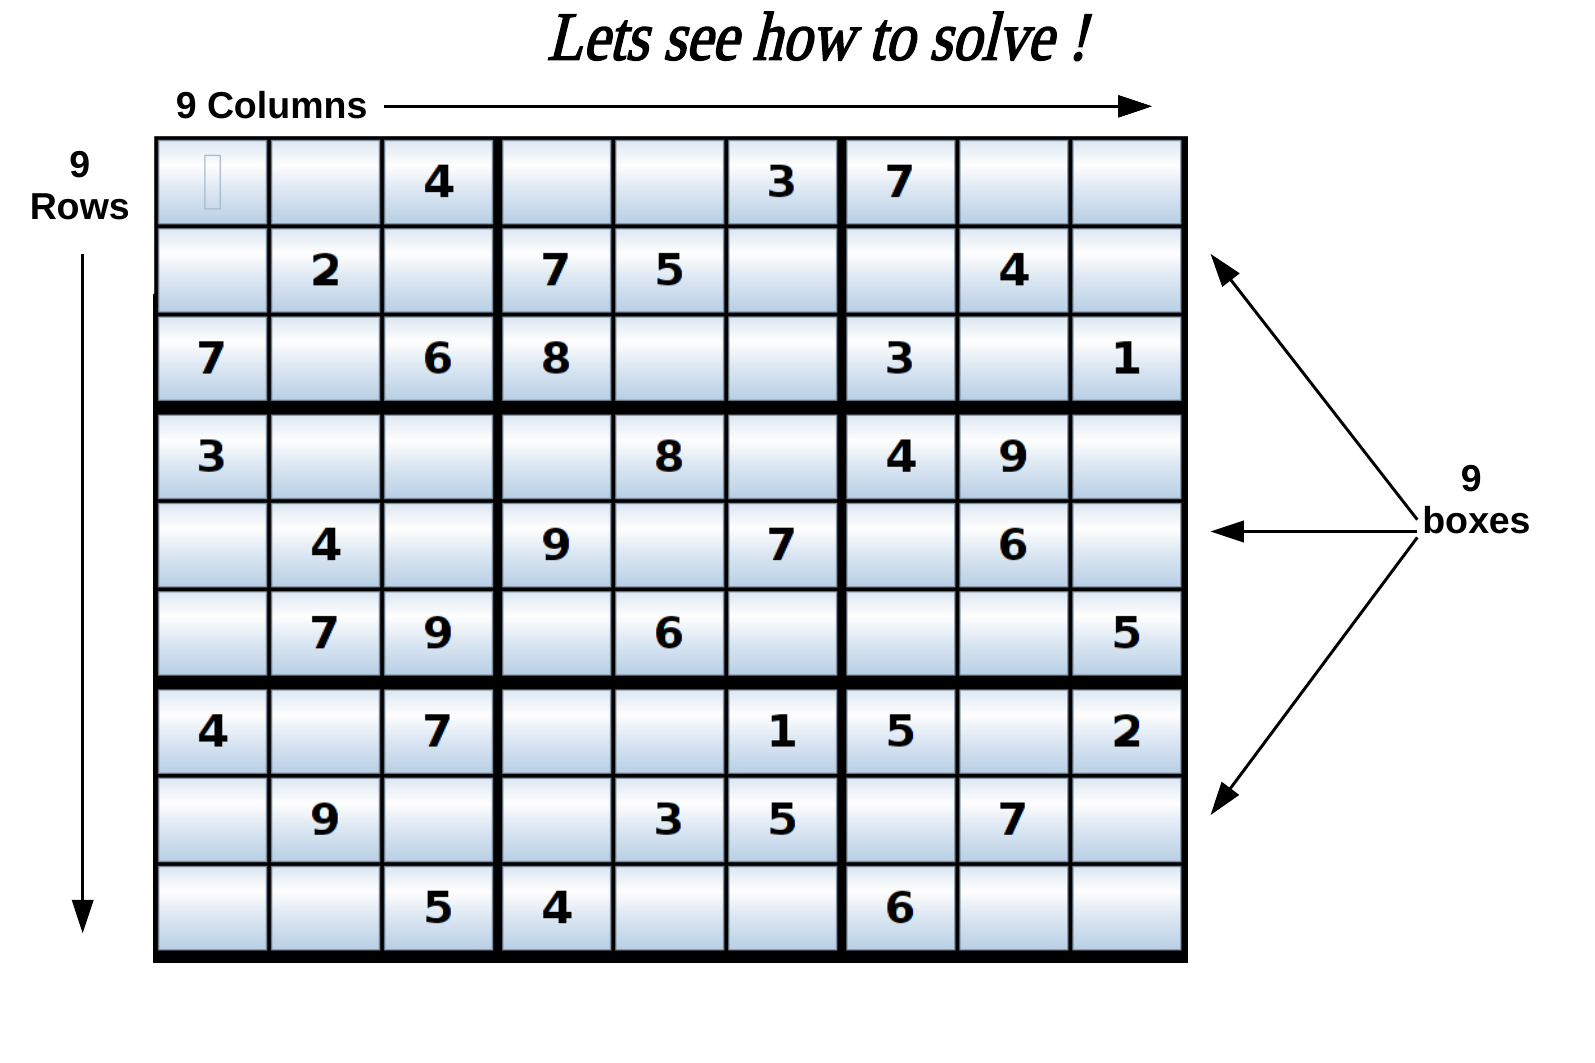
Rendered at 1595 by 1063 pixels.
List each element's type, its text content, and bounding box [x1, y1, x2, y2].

text_box Lets see how to solve ! [889, 27, 917, 61]
text_box 9 Columns [153, 76, 390, 134]
text_box Lets see how to solve ! [665, 27, 690, 61]
text_box 9 Rows [5, 135, 154, 235]
text_box Lets see how to solve ! [873, 20, 892, 61]
text_box Lets see how to solve ! [690, 27, 715, 61]
text_box Lets see how to solve ! [1004, 27, 1035, 61]
text_box Lets see how to solve ! [614, 20, 632, 61]
text_box Lets see how to solve ! [956, 27, 984, 61]
text_box Lets see how to solve ! [753, 11, 785, 60]
text_box 9 boxes [1358, 450, 1595, 550]
text_box Lets see how to solve ! [931, 27, 956, 61]
picture [153, 135, 1188, 963]
text_box Lets see how to solve ! [982, 11, 1004, 60]
text_box Lets see how to solve ! [627, 27, 652, 61]
text_box Lets see how to solve ! [818, 27, 862, 61]
text_box Lets see how to solve ! [587, 27, 613, 61]
text_box Lets see how to solve ! [787, 27, 814, 61]
text_box Lets see how to solve ! [716, 27, 742, 61]
text_box Lets see how to solve ! [1031, 27, 1057, 61]
text_box Lets see how to solve ! [548, 14, 583, 60]
